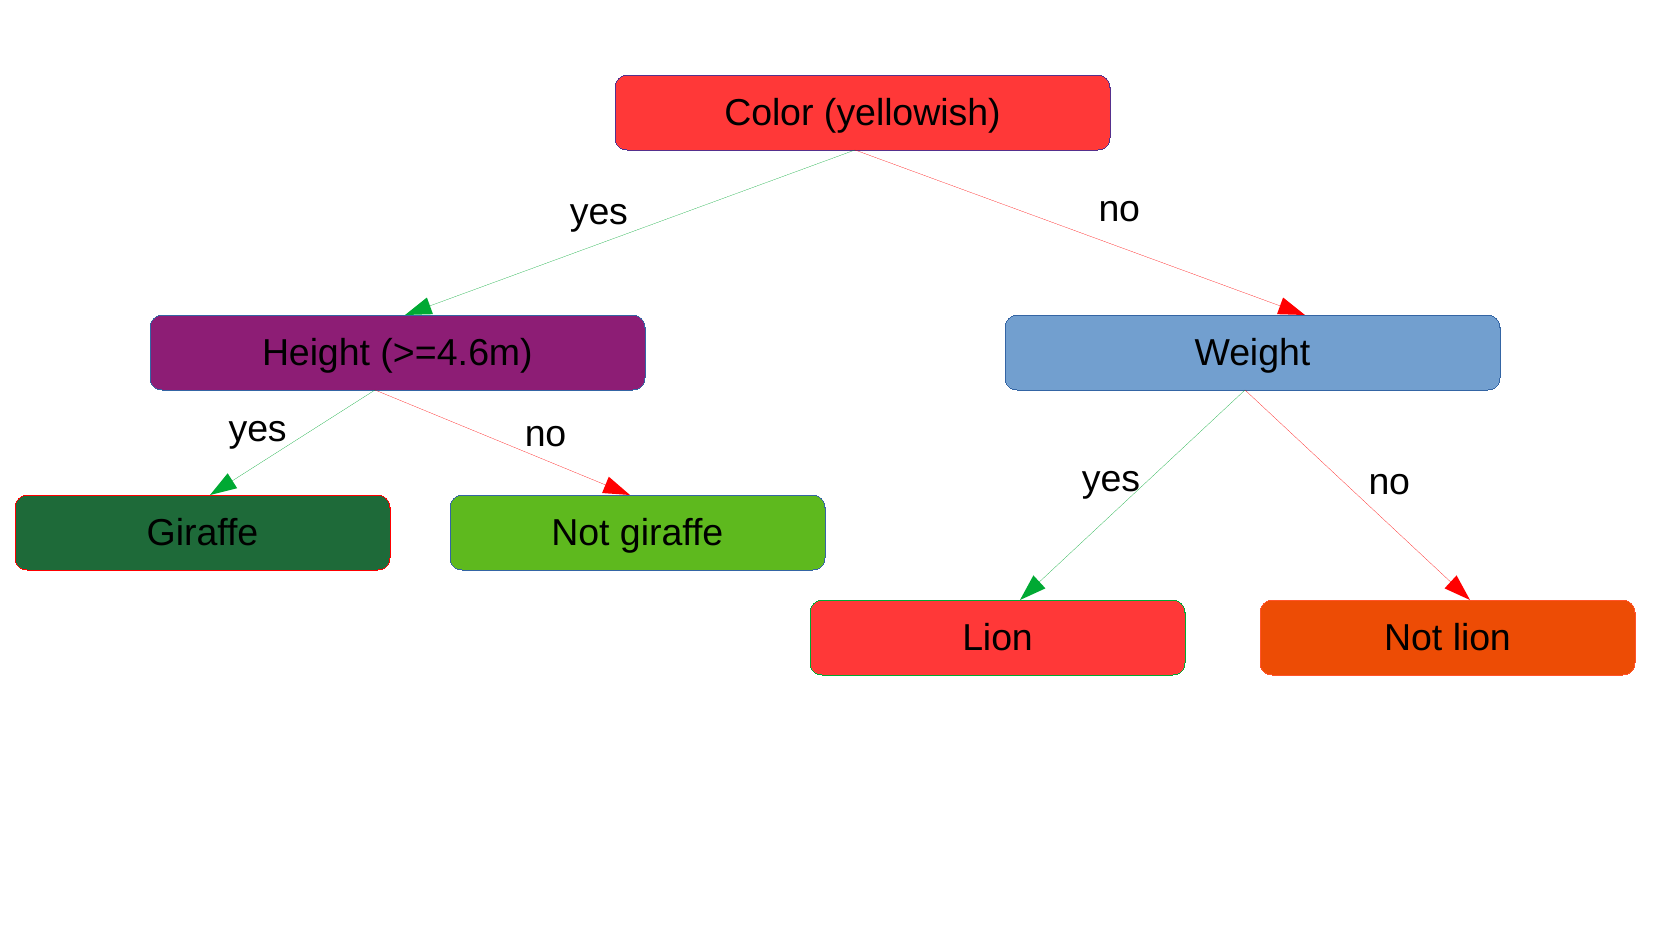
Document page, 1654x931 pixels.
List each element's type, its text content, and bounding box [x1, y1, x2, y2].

text_box Not giraffe [450, 495, 826, 571]
text_box Height (>=4.6m) [150, 315, 646, 391]
text_box Not lion [1260, 600, 1636, 676]
text_box no [1353, 453, 1426, 511]
text_box no [1083, 180, 1156, 237]
text_box Color (yellowish) [615, 75, 1111, 151]
text_box Lion [810, 600, 1186, 676]
text_box yes [1067, 450, 1156, 507]
text_box Giraffe [15, 495, 391, 571]
text_box Weight [1005, 315, 1501, 391]
text_box yes [555, 183, 643, 241]
text_box no [510, 405, 582, 462]
text_box yes [213, 399, 302, 472]
